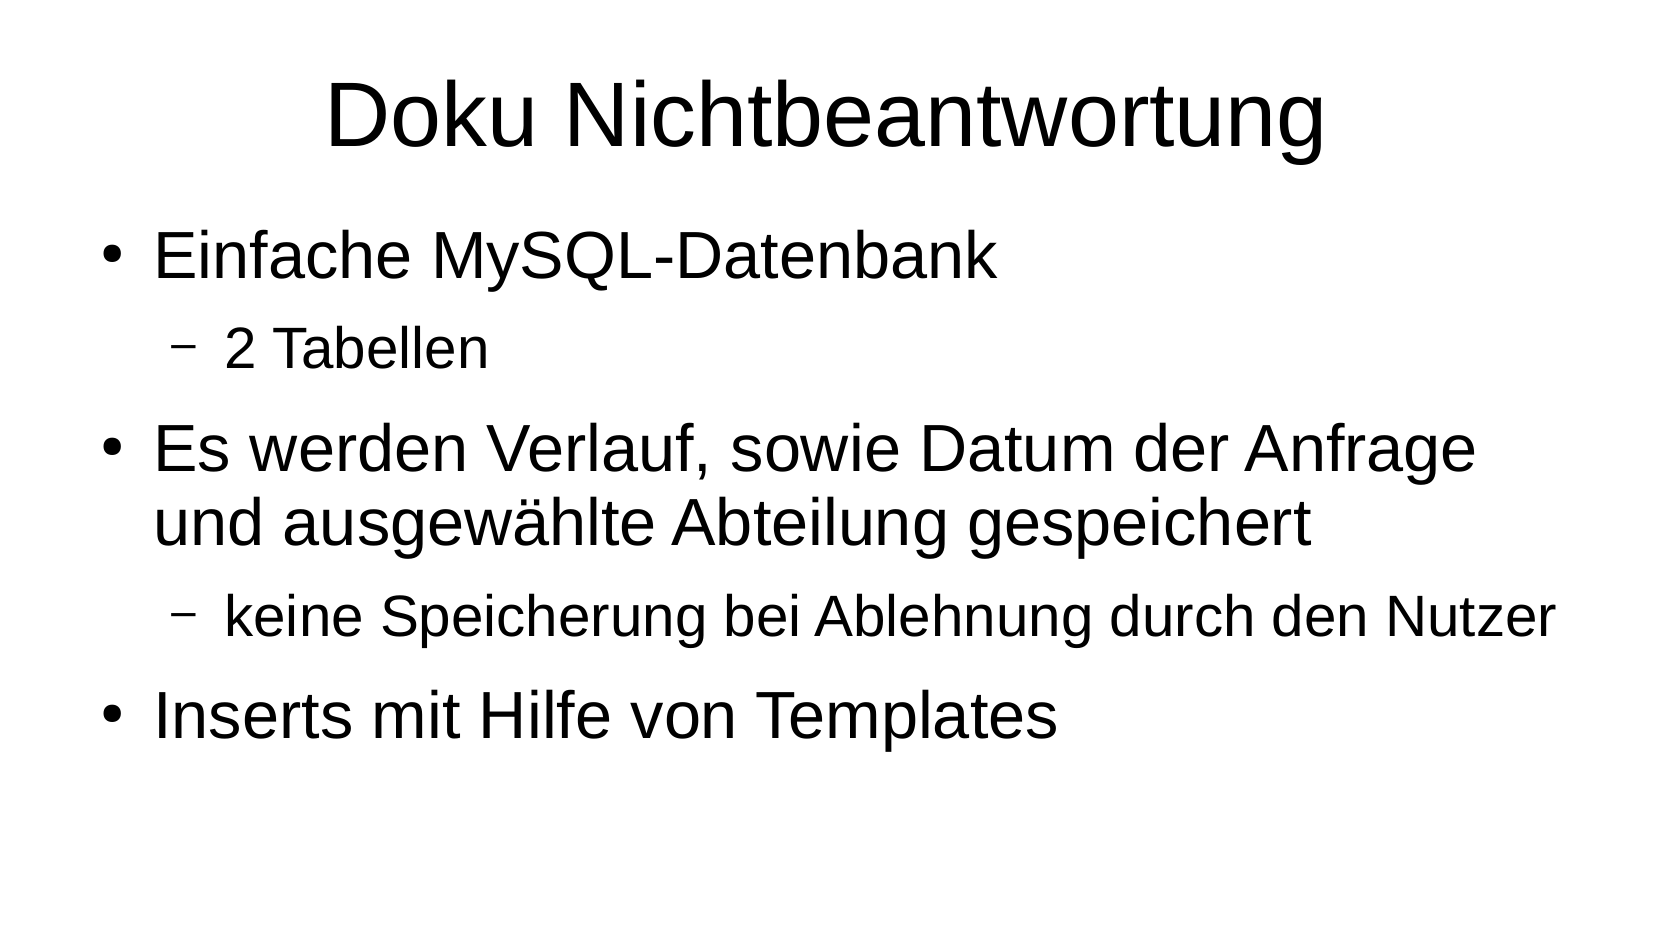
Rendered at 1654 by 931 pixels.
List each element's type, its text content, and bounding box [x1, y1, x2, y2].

list Einfache MySQL-Datenbank 2 Tabellen Es werden Verlauf, sowie Datum der Anfrage und ausgewählte Abteilung gespeichert keine Speicherung bei Ablehnung durch den Nutzer Inserts mit Hilfe von Templates [82, 217, 1571, 758]
title Doku Nichtbeantwortung [82, 37, 1571, 193]
